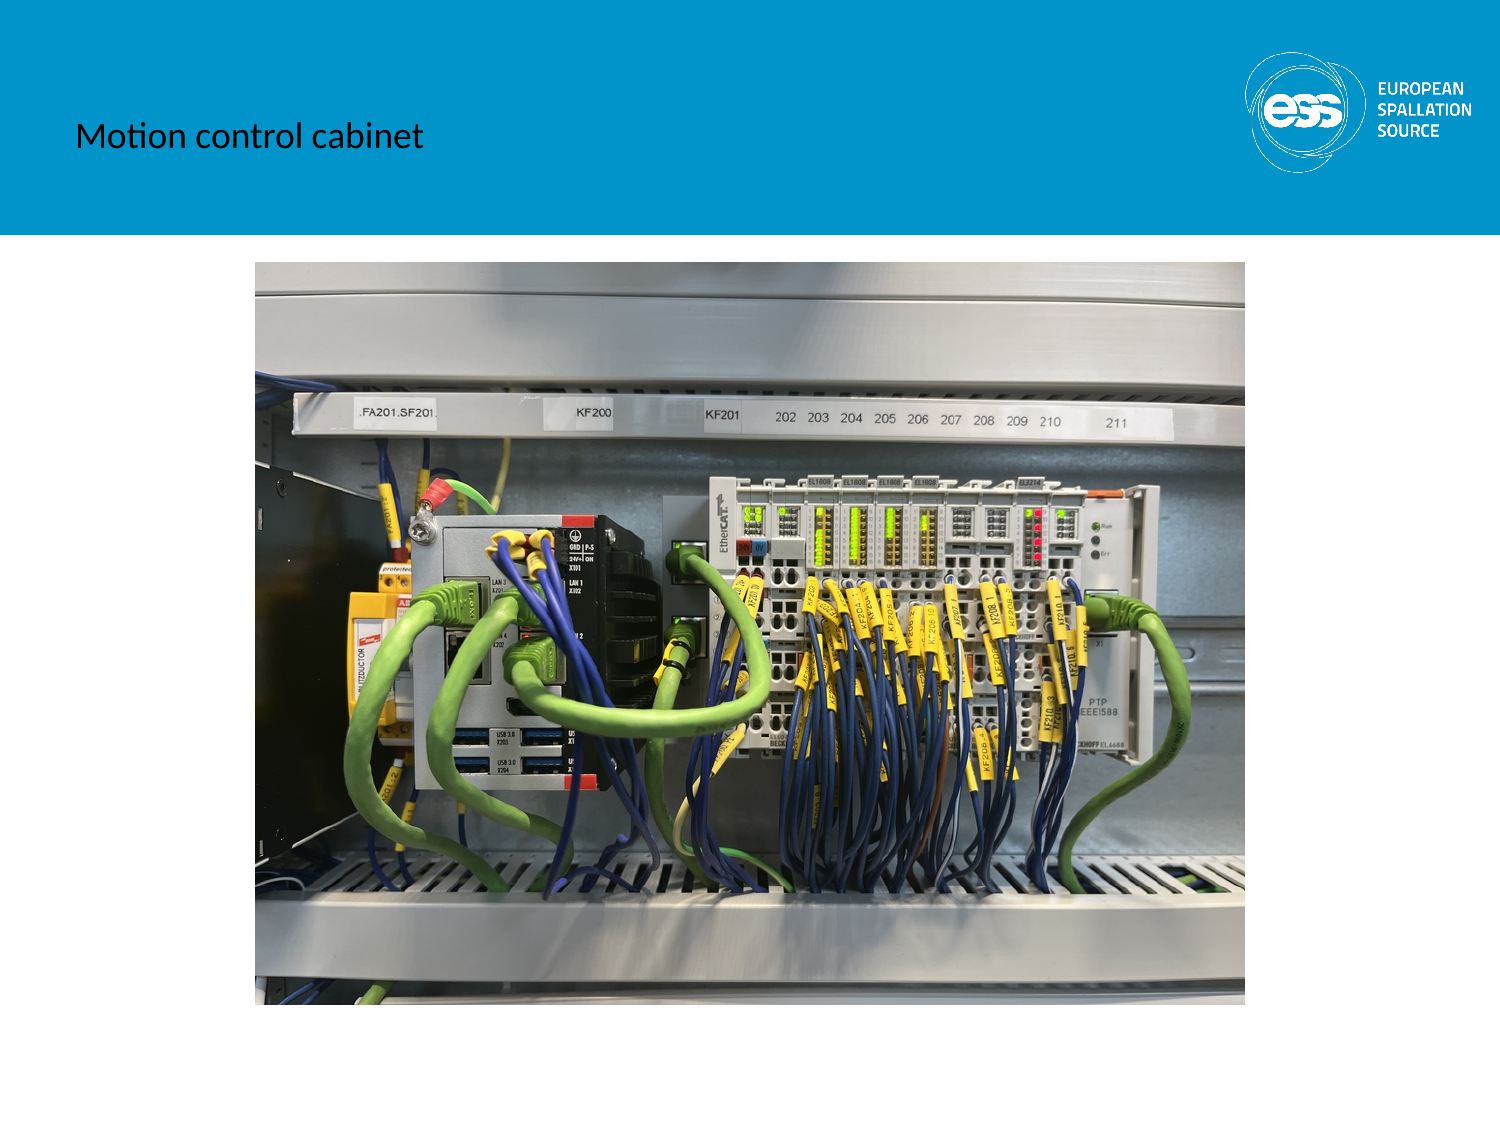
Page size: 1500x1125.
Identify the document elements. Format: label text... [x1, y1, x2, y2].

picture [1398, 109, 1406, 115]
picture [1436, 104, 1444, 115]
picture [1422, 125, 1428, 134]
picture [1379, 83, 1385, 94]
title Motion control cabinet [75, 45, 1247, 233]
picture [255, 262, 1245, 1005]
picture [1432, 125, 1438, 136]
picture [1443, 86, 1450, 93]
picture [1423, 83, 1430, 94]
picture [1400, 83, 1407, 94]
picture [1409, 104, 1415, 115]
picture [1264, 94, 1342, 127]
picture [1389, 104, 1393, 115]
picture [1454, 83, 1458, 94]
picture [1418, 104, 1423, 115]
